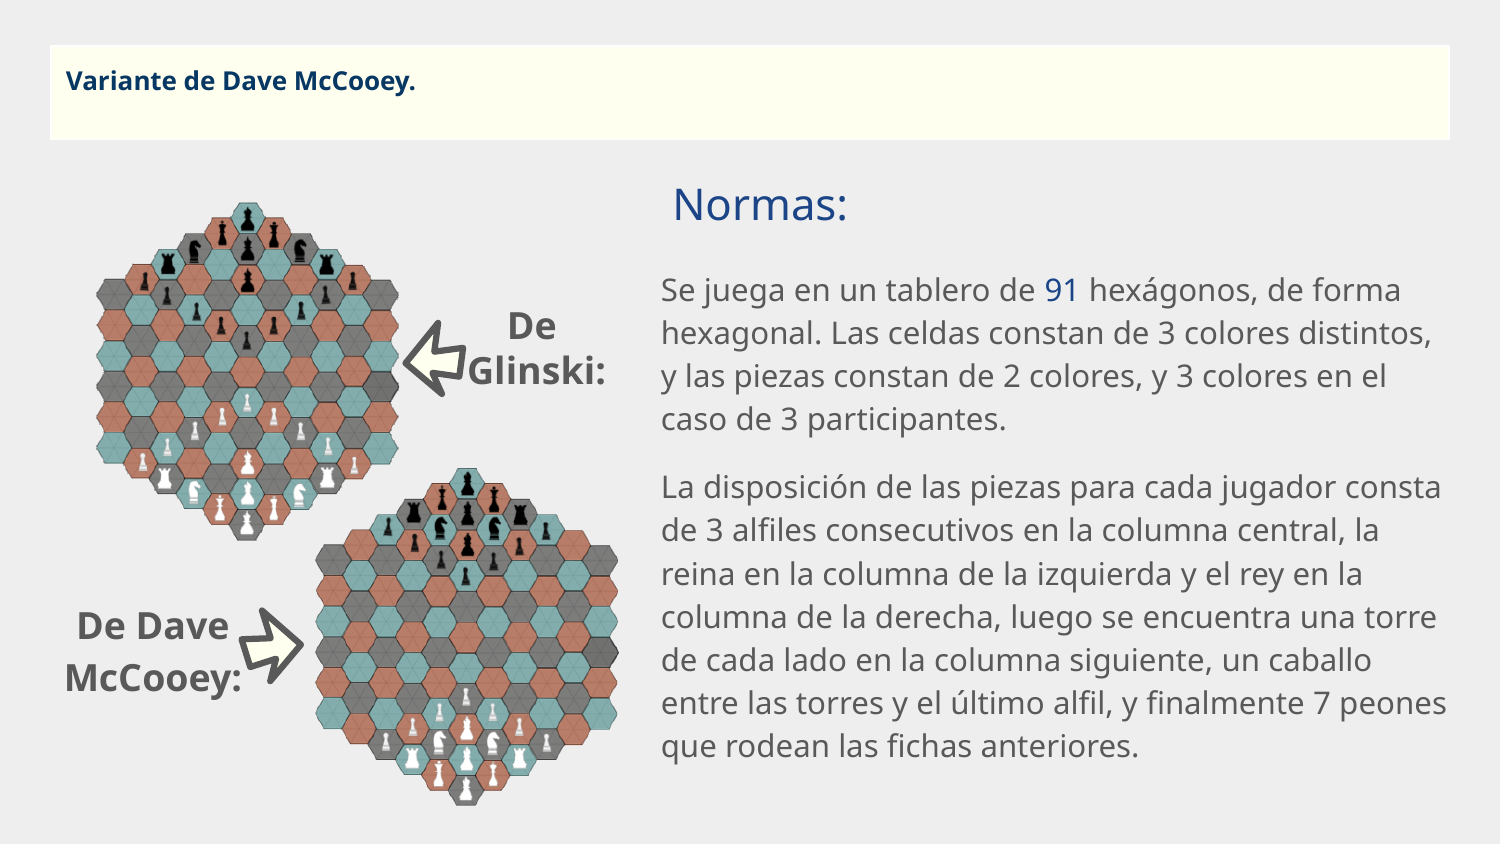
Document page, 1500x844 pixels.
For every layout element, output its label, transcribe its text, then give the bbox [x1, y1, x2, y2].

text_box Se juega en un tablero de 91 hexágonos, de forma hexagonal. Las celdas constan de 3 colores distintos, y las piezas constan de 2 colores, y 3 colores en el caso de 3 participantes. La disposición de las piezas para cada jugador consta de 3 alfiles consecutivos en la columna central, la reina en la columna de la izquierda y el rey en la columna de la derecha, luego se encuentra una torre de cada lado en la columna siguiente, un caballo entre las torres y el último alfil, y finalmente 7 peones que rodean las fichas anteriores. [570, 249, 1467, 821]
text_box De Dave McCooey: [11, 580, 295, 715]
text_box [405, 322, 464, 394]
text_box Variante de Dave McCooey. [50, 45, 1450, 140]
picture [68, 200, 669, 813]
text_box [241, 610, 301, 682]
text_box De Glinski: [402, 286, 672, 407]
text_box Normas: [657, 161, 1292, 245]
